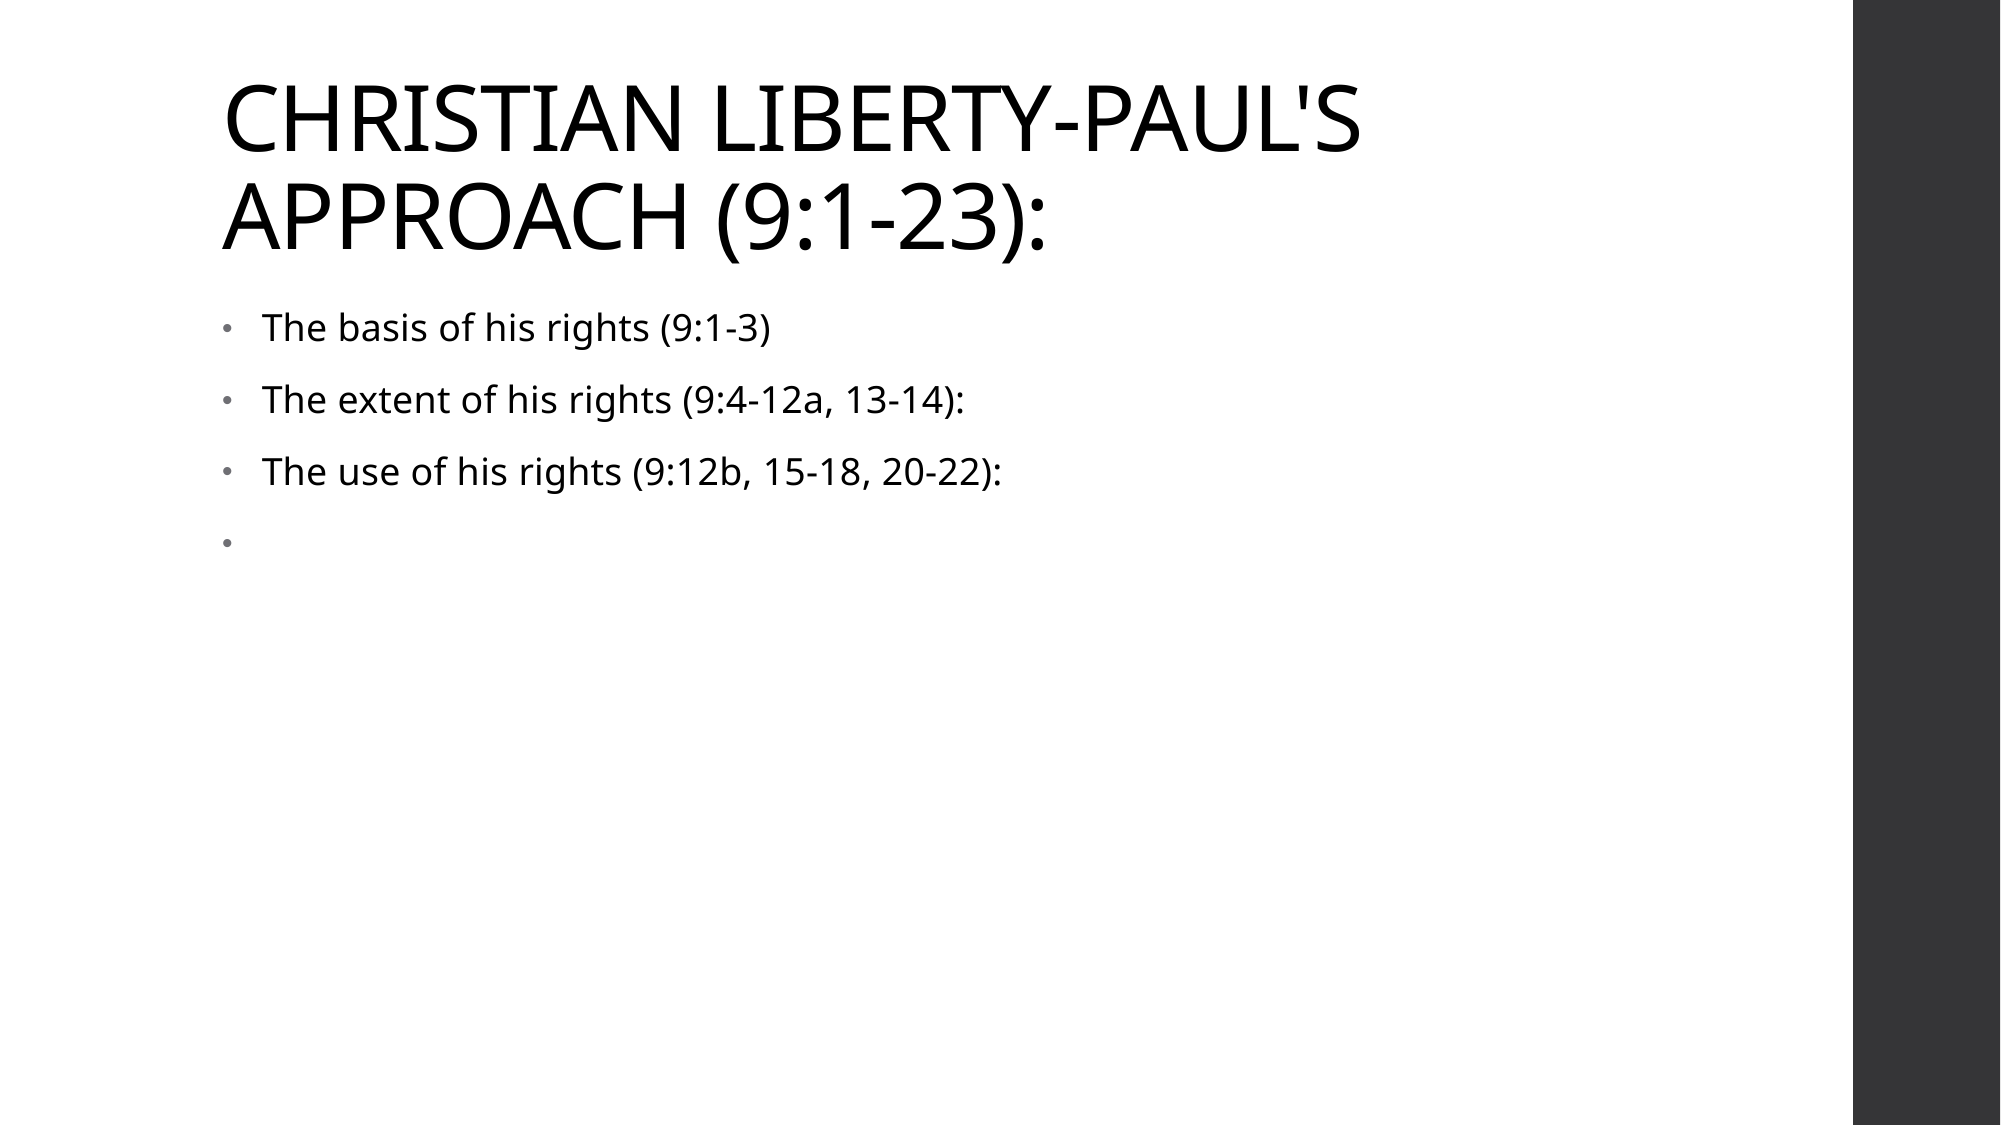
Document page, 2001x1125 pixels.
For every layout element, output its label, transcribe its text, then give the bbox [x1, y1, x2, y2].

title CHRISTIAN LIBERTY-PAUL'S APPROACH (9:1-23): [206, 60, 1797, 278]
list The basis of his rights (9:1-3) The extent of his rights (9:4-12a, 13-14): The use of his rights (9:12b, 15-18, 20-22): [206, 299, 1617, 1014]
